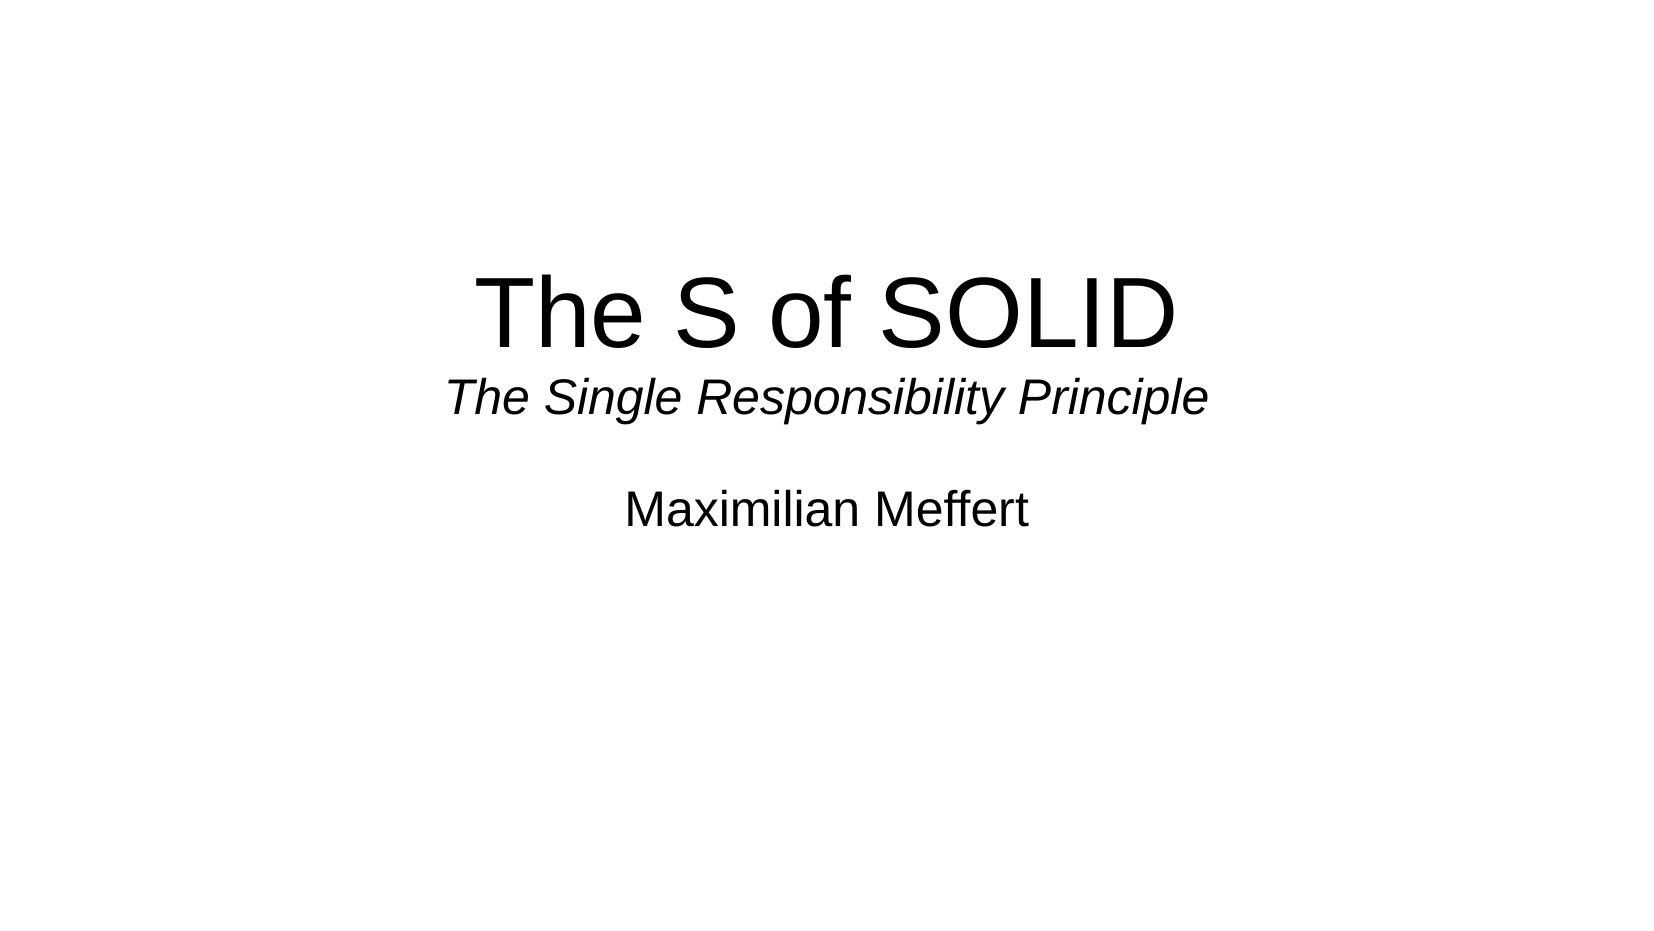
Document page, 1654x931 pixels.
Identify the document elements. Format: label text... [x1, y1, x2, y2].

subtitle The S of SOLID The Single Responsibility Principle Maximilian Meffert [82, 37, 1571, 757]
